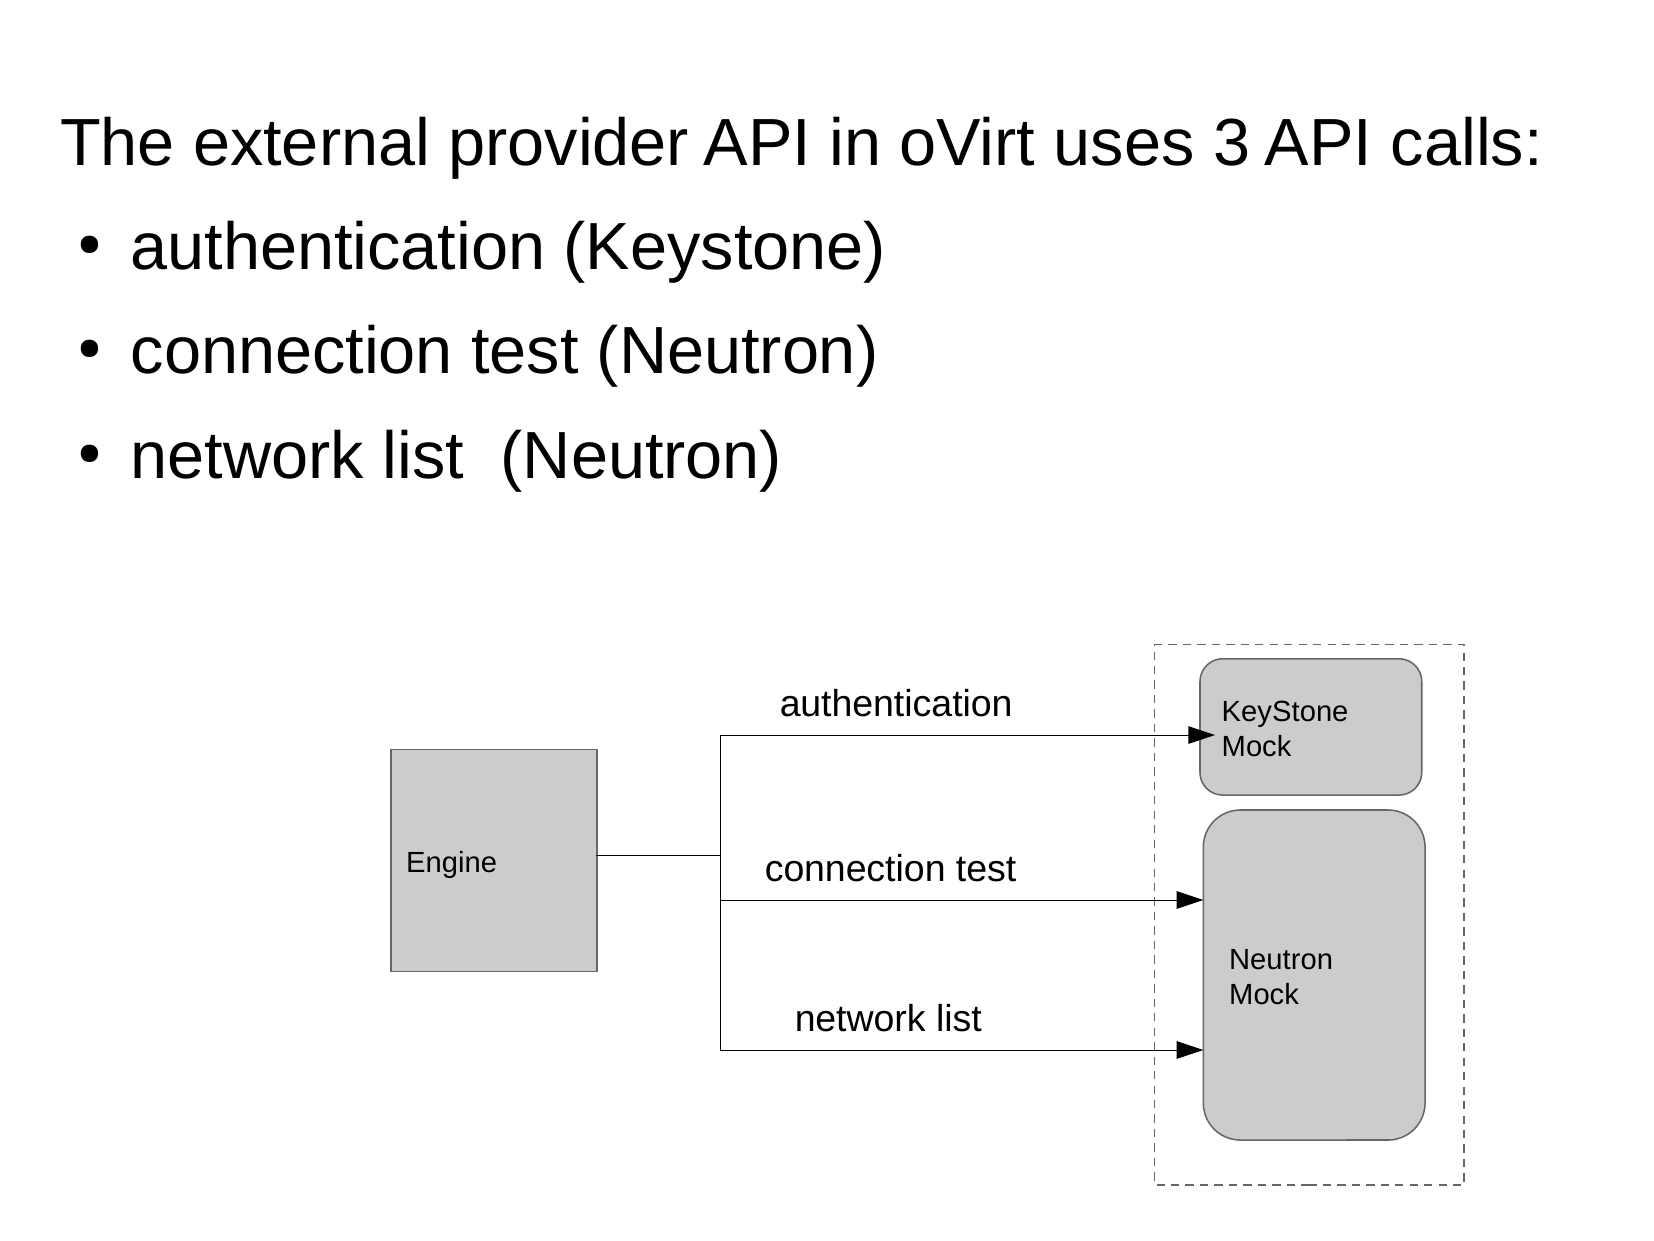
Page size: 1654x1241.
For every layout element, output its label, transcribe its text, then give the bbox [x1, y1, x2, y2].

text_box authentication [765, 675, 1066, 732]
text_box Neutron Mock [1203, 810, 1426, 1141]
text_box network list [780, 990, 1036, 1047]
text_box Engine [391, 749, 597, 972]
text_box connection test [750, 840, 1141, 897]
text_box KeyStone Mock [1200, 658, 1422, 796]
text_box The external provider API in oVirt uses 3 API calls: authentication (Keystone) connection test (Neutron) network list (Neutron) [60, 105, 1561, 596]
